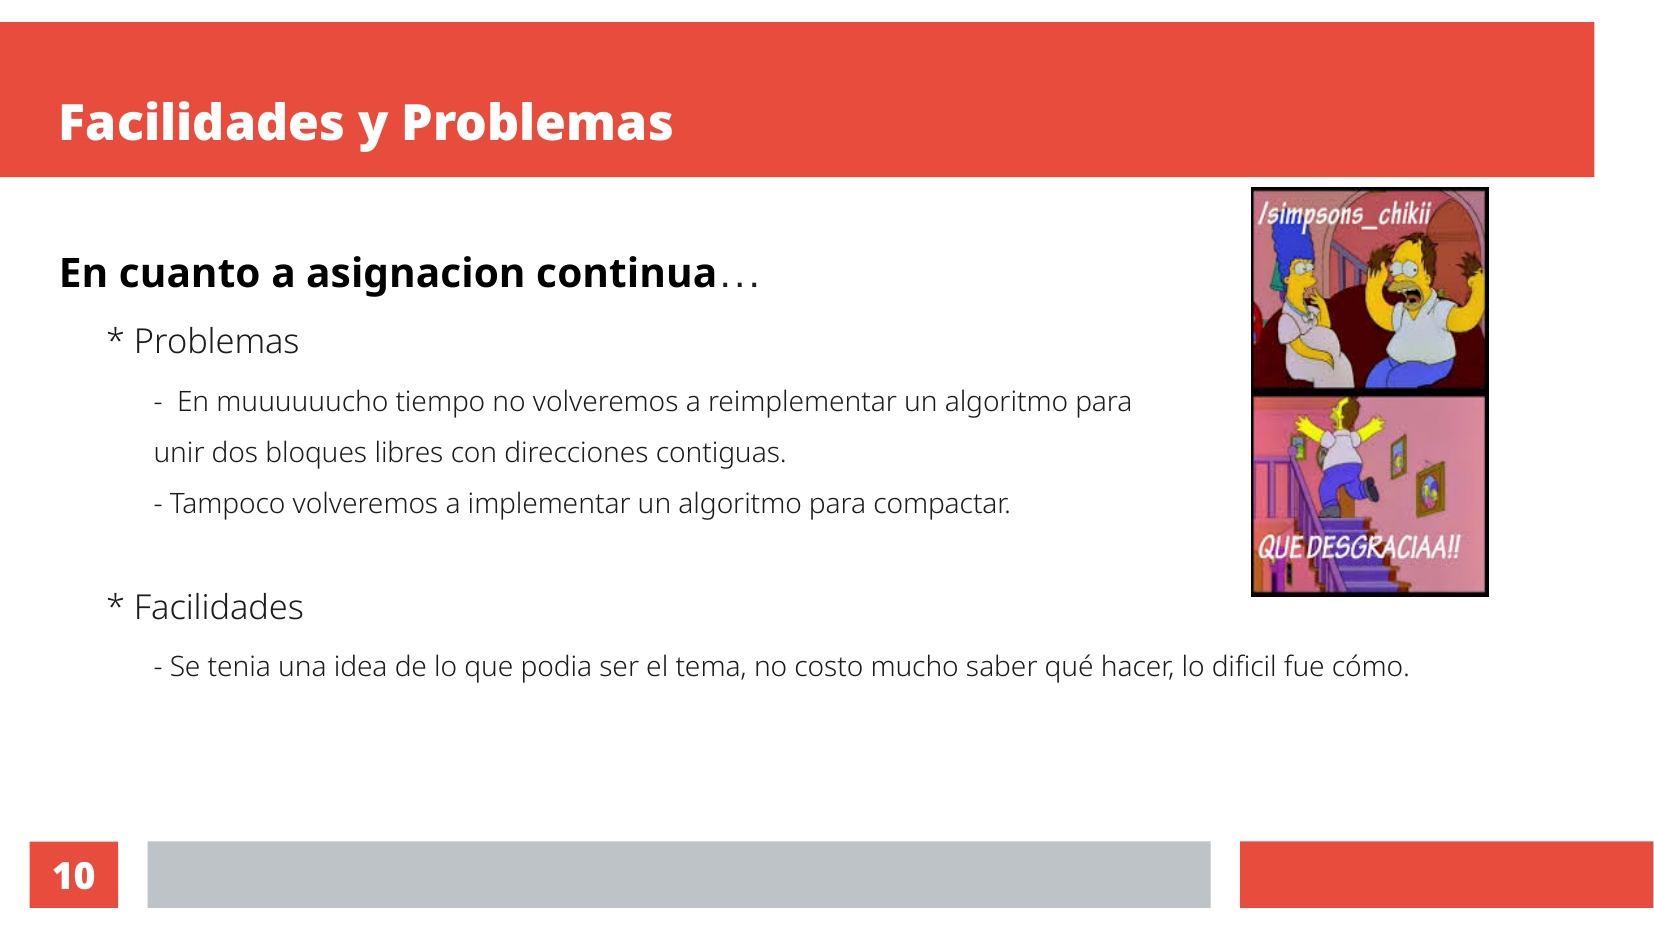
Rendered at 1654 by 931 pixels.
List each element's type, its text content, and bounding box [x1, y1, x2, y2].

picture [1251, 187, 1489, 597]
title Facilidades y Problemas [59, 44, 1595, 156]
list En cuanto a asignacion continua... * Problemas - En muuuuuucho tiempo no volveremos a reimplementar un algoritmo para unir dos bloques libres con direcciones contiguas. - Tampoco volveremos a implementar un algoritmo para compactar. * Facilidades - Se tenia una idea de lo que podia ser el tema, no costo mucho saber qué hacer, lo dificil fue cómo. [59, 243, 1565, 820]
